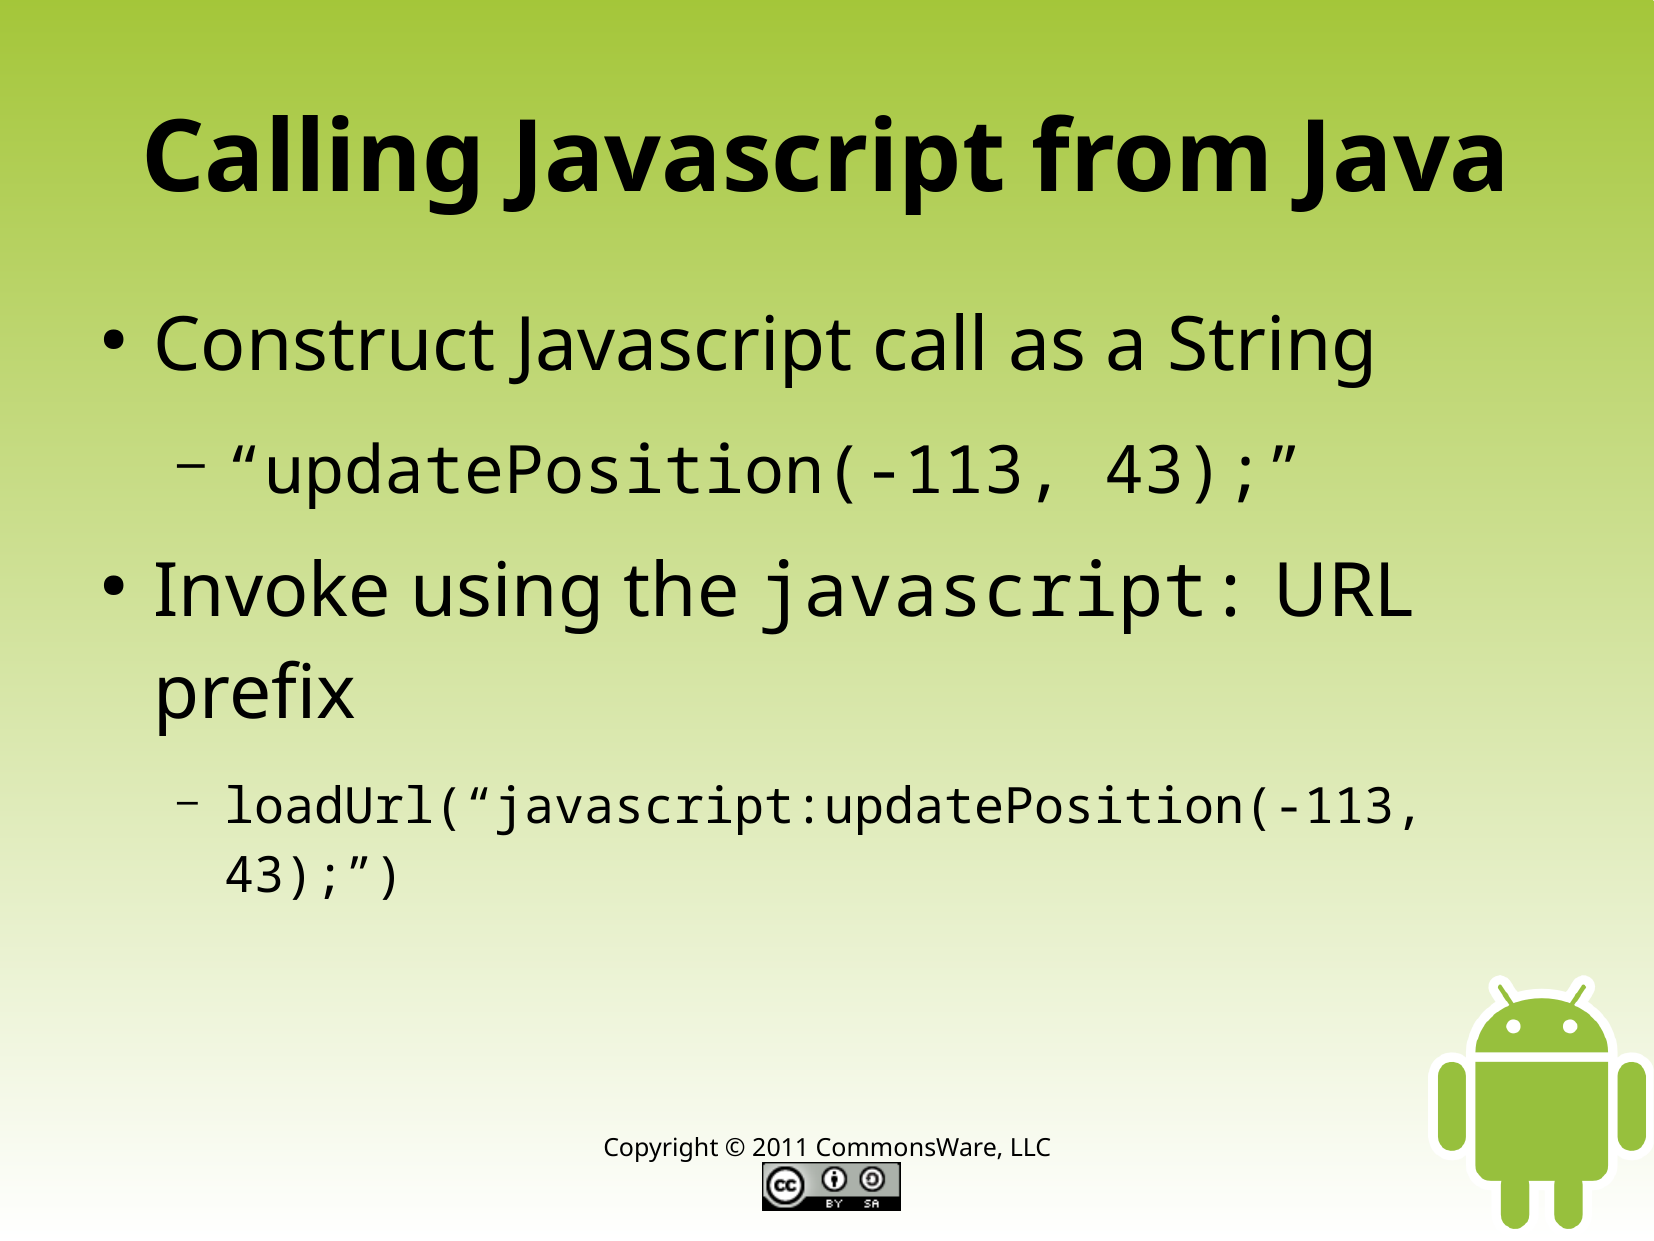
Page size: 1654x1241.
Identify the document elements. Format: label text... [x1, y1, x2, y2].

list Construct Javascript call as a String “updatePosition(-113, 43);” Invoke using the javascript: URL prefix loadUrl(“javascript:updatePosition(-113, 43);”) [82, 290, 1571, 1109]
title Calling Javascript from Java [82, 49, 1571, 257]
picture [762, 1162, 901, 1211]
picture [1428, 975, 1654, 1238]
